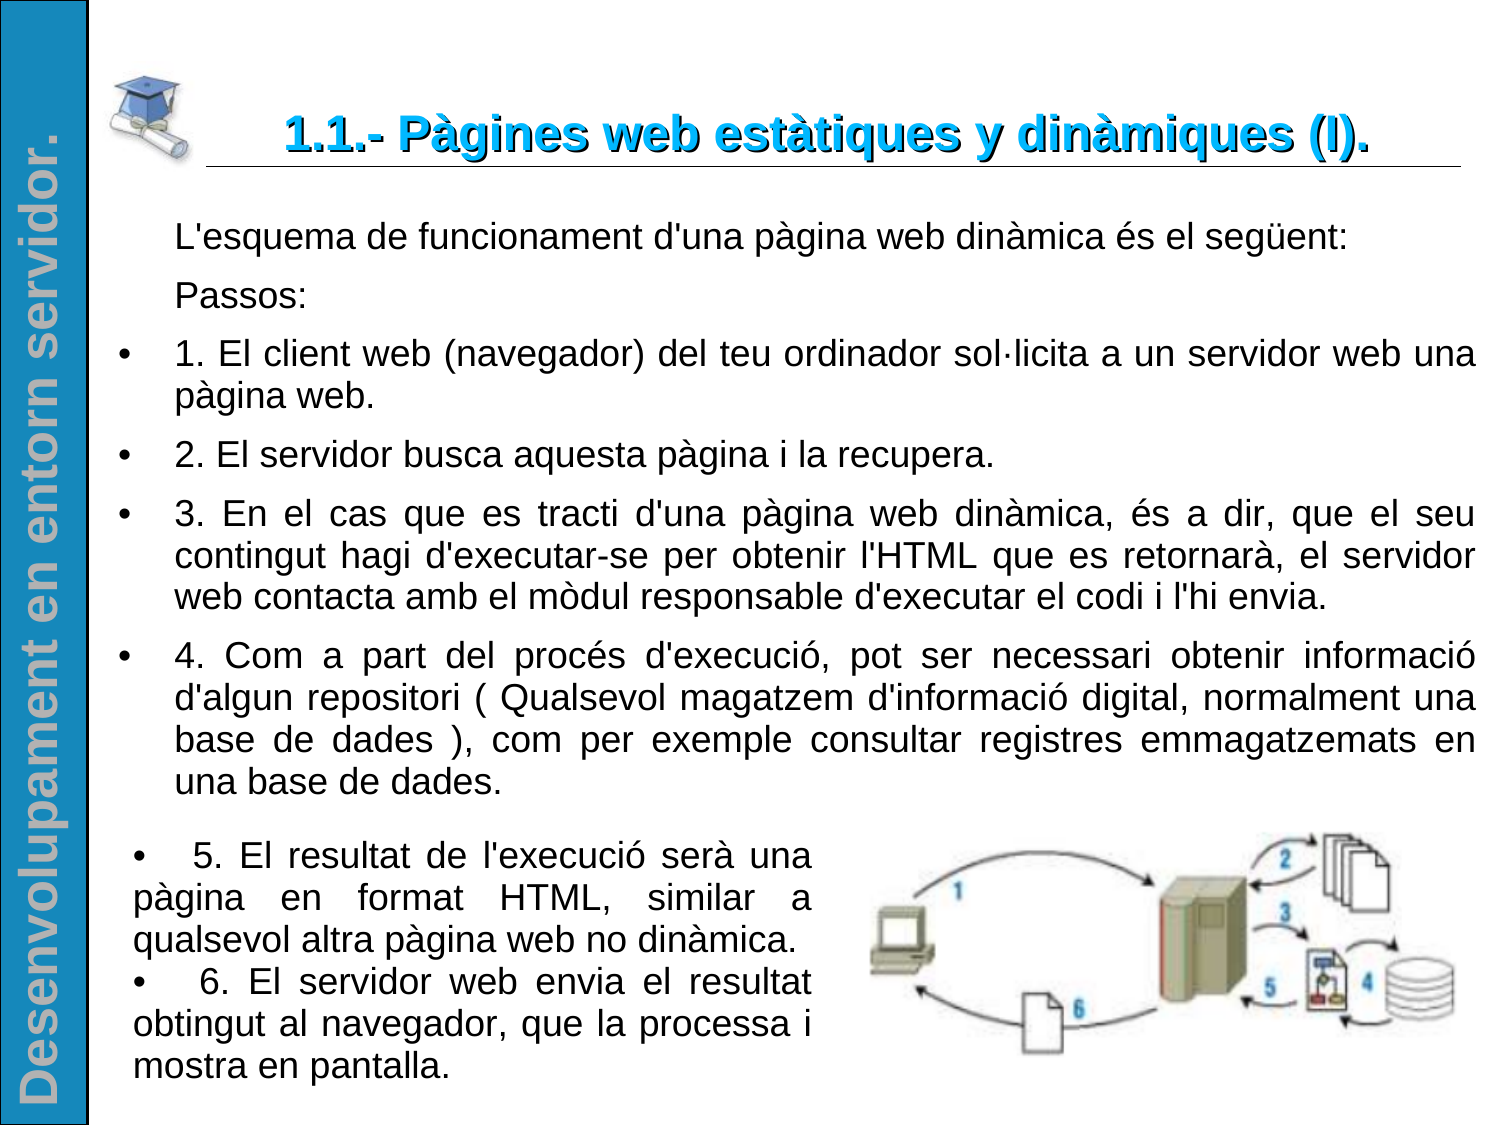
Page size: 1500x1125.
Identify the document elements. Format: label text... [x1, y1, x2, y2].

list L'esquema de funcionament d'una pàgina web dinàmica és el següent: Passos: 1. El client web (navegador) del teu ordinador sol·licita a un servidor web una pàgina web. 2. El servidor busca aquesta pàgina i la recupera. 3. En el cas que es tracti d'una pàgina web dinàmica, és a dir, que el seu contingut hagi d'executar-se per obtenir l'HTML que es retornarà, el servidor web contacta amb el mòdul responsable d'executar el codi i l'hi envia. 4. Com a part del procés d'execució, pot ser necessari obtenir informació d'algun repositori ( Qualsevol magatzem d'informació digital, normalment una base de dades ), com per exemple consultar registres emmagatzemats en una base de dades. [118, 215, 1477, 827]
text_box 5. El resultat de l'execució serà una pàgina en format HTML, similar a qualsevol altra pàgina web no dinàmica. 6. El servidor web envia el resultat obtingut al navegador, que la processa i mostra en pantalla. [118, 826, 827, 1094]
picture [856, 831, 1463, 1063]
title 1.1.- Pàgines web estàtiques y dinàmiques (I). [206, 88, 1447, 178]
picture [93, 61, 206, 174]
